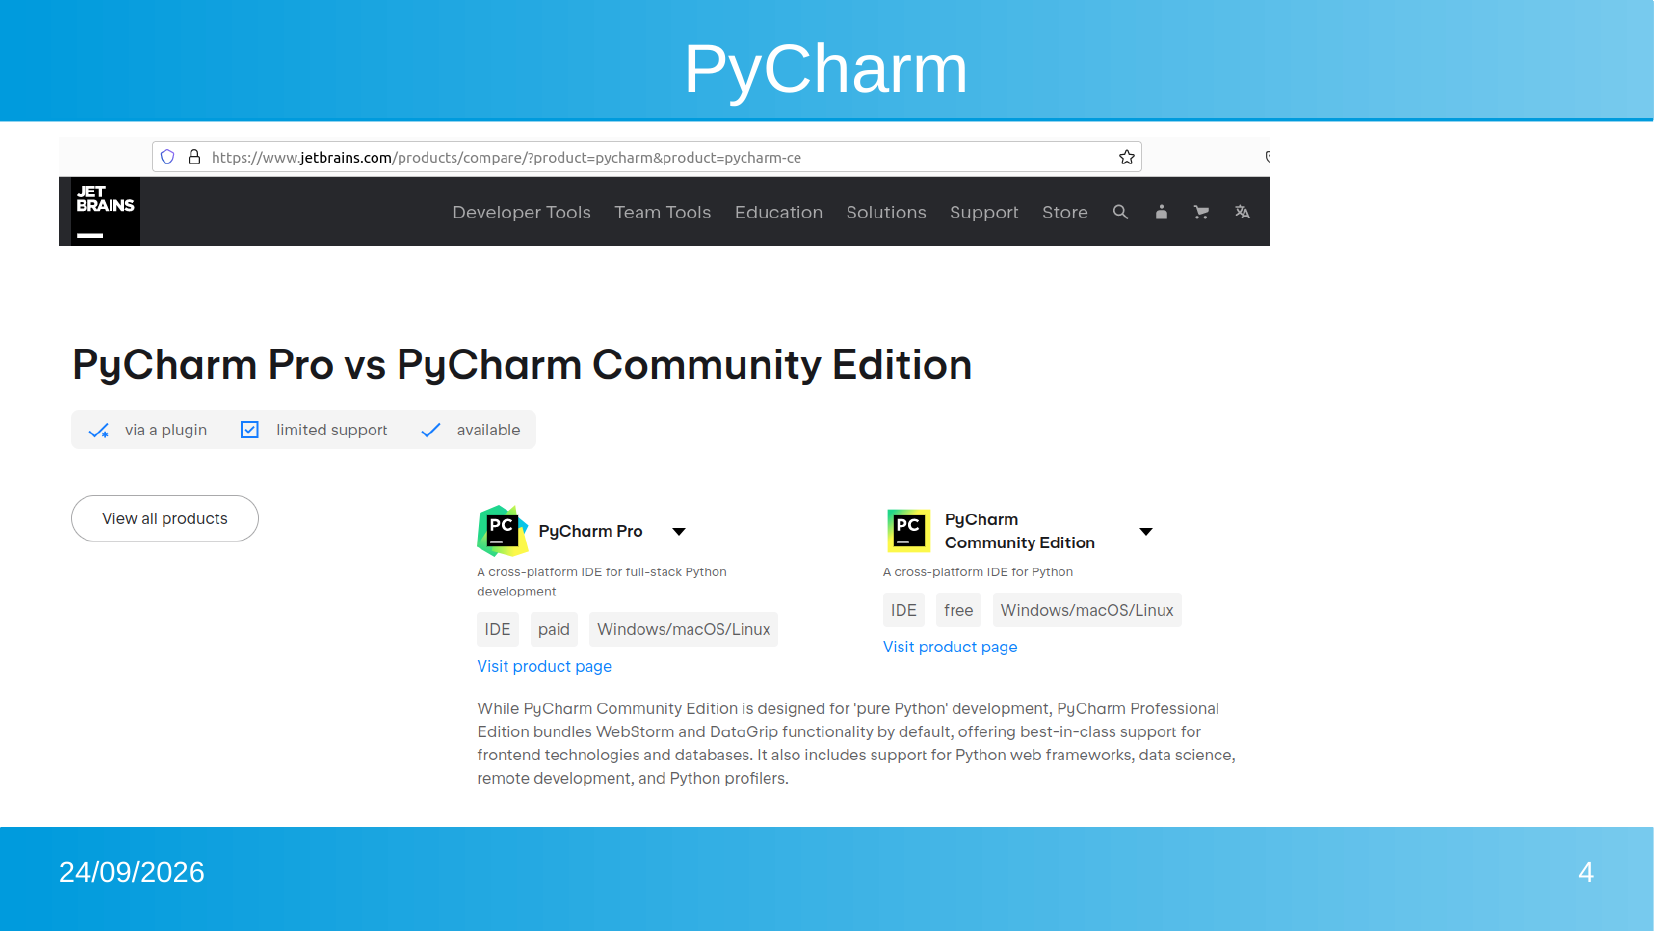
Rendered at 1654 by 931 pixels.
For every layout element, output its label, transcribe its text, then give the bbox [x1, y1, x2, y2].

picture [59, 137, 1270, 813]
title PyCharm [59, 29, 1595, 108]
